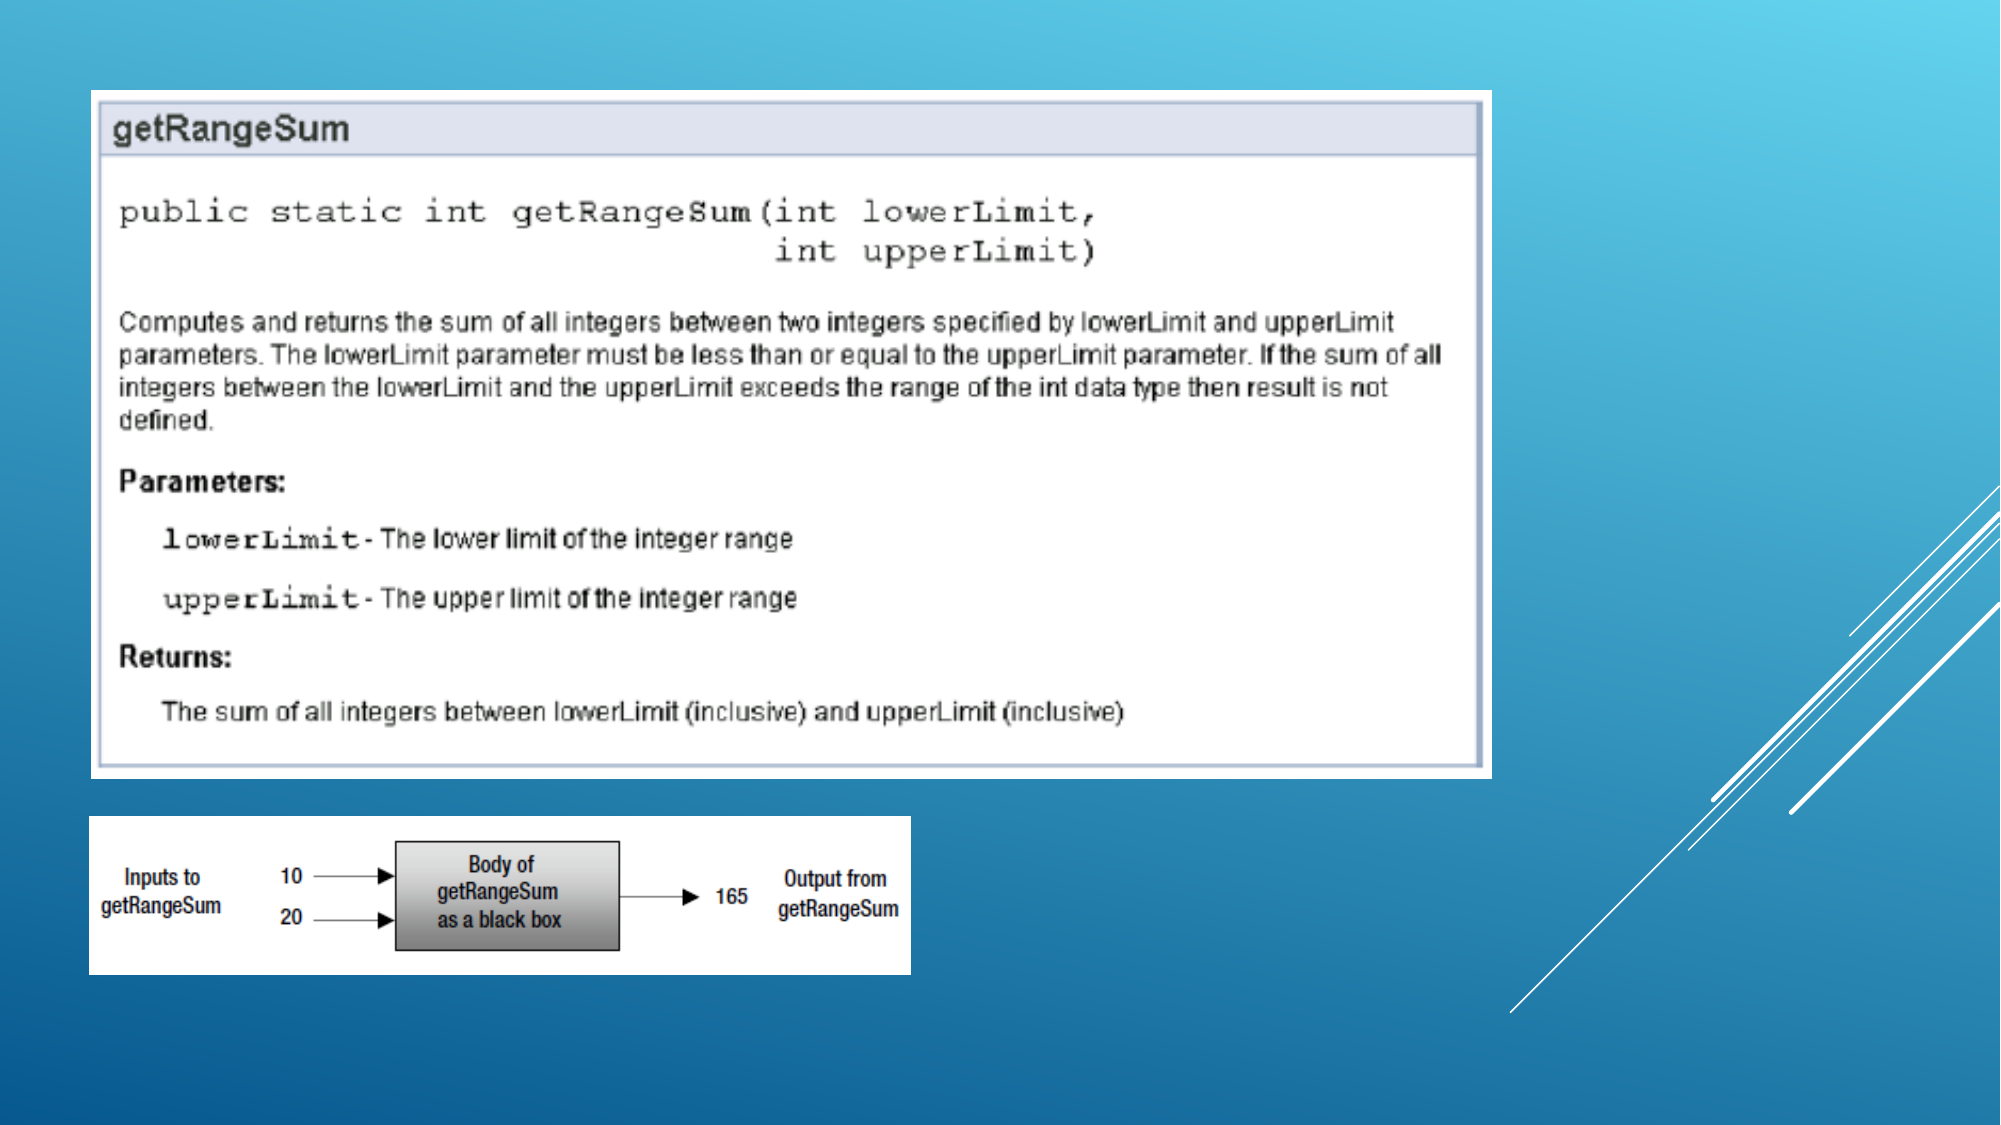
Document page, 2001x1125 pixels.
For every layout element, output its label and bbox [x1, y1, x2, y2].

picture [91, 90, 1492, 779]
picture [89, 816, 911, 975]
